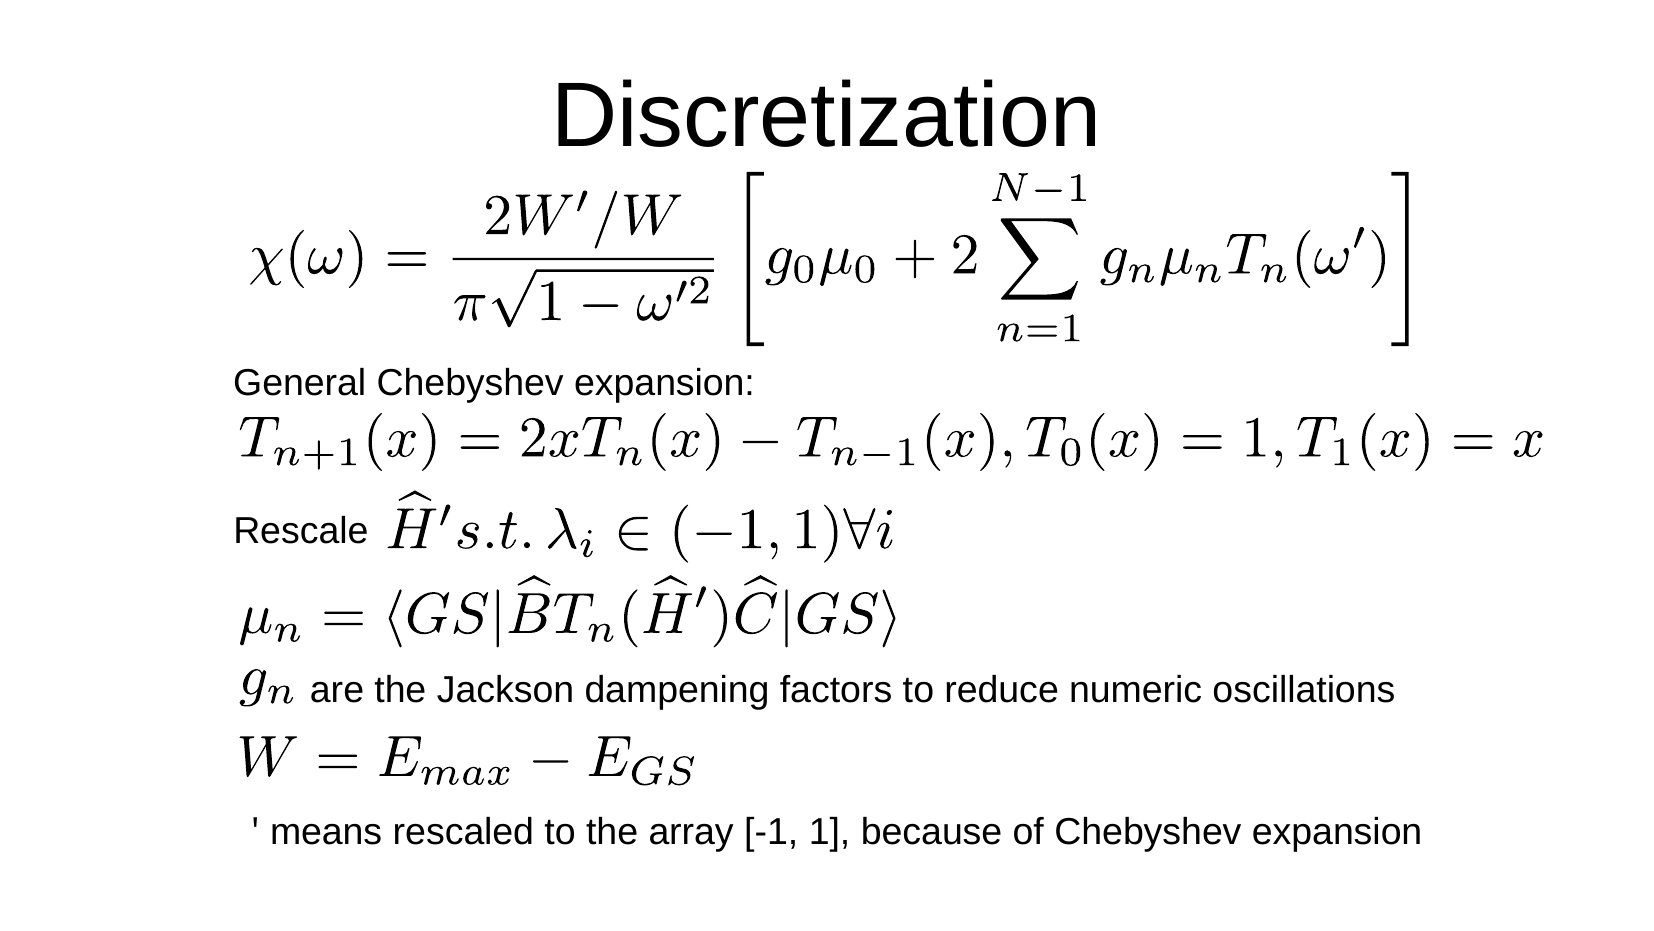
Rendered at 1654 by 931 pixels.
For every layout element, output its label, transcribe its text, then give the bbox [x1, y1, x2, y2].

text_box ' means rescaled to the array [-1, 1], because of Chebyshev expansion [236, 797, 1477, 856]
picture [236, 572, 898, 650]
title Discretization [82, 37, 1571, 193]
picture [236, 666, 295, 709]
text_box Rescale [218, 501, 396, 562]
picture [236, 736, 695, 786]
text_box are the Jackson dampening factors to reduce numeric oscillations [295, 661, 1418, 721]
picture [248, 171, 1409, 347]
picture [385, 490, 893, 563]
picture [236, 410, 1545, 474]
text_box General Chebyshev expansion: [218, 354, 1489, 414]
